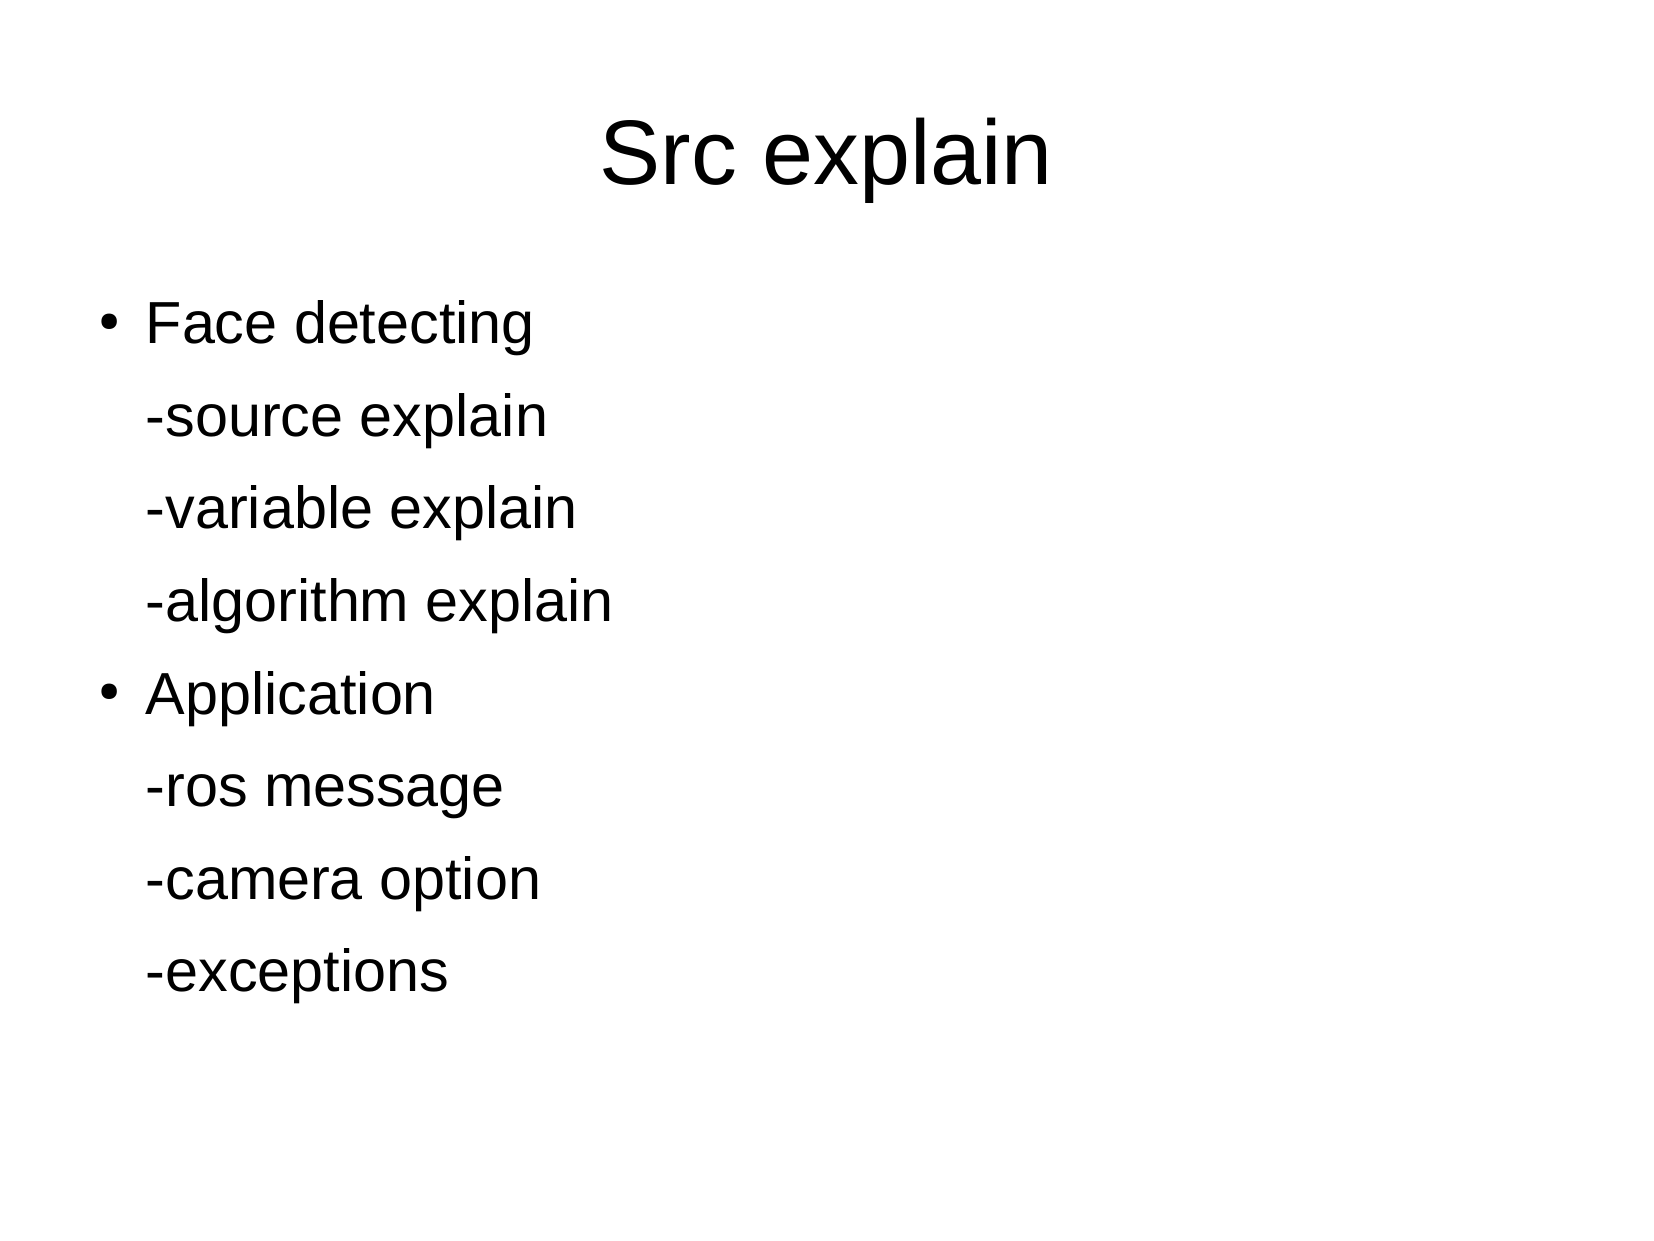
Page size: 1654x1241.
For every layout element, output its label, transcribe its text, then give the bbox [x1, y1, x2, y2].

list Face detecting -source explain -variable explain -algorithm explain Application -ros message -camera option -exceptions [82, 290, 1571, 1010]
title Src explain [82, 49, 1571, 257]
